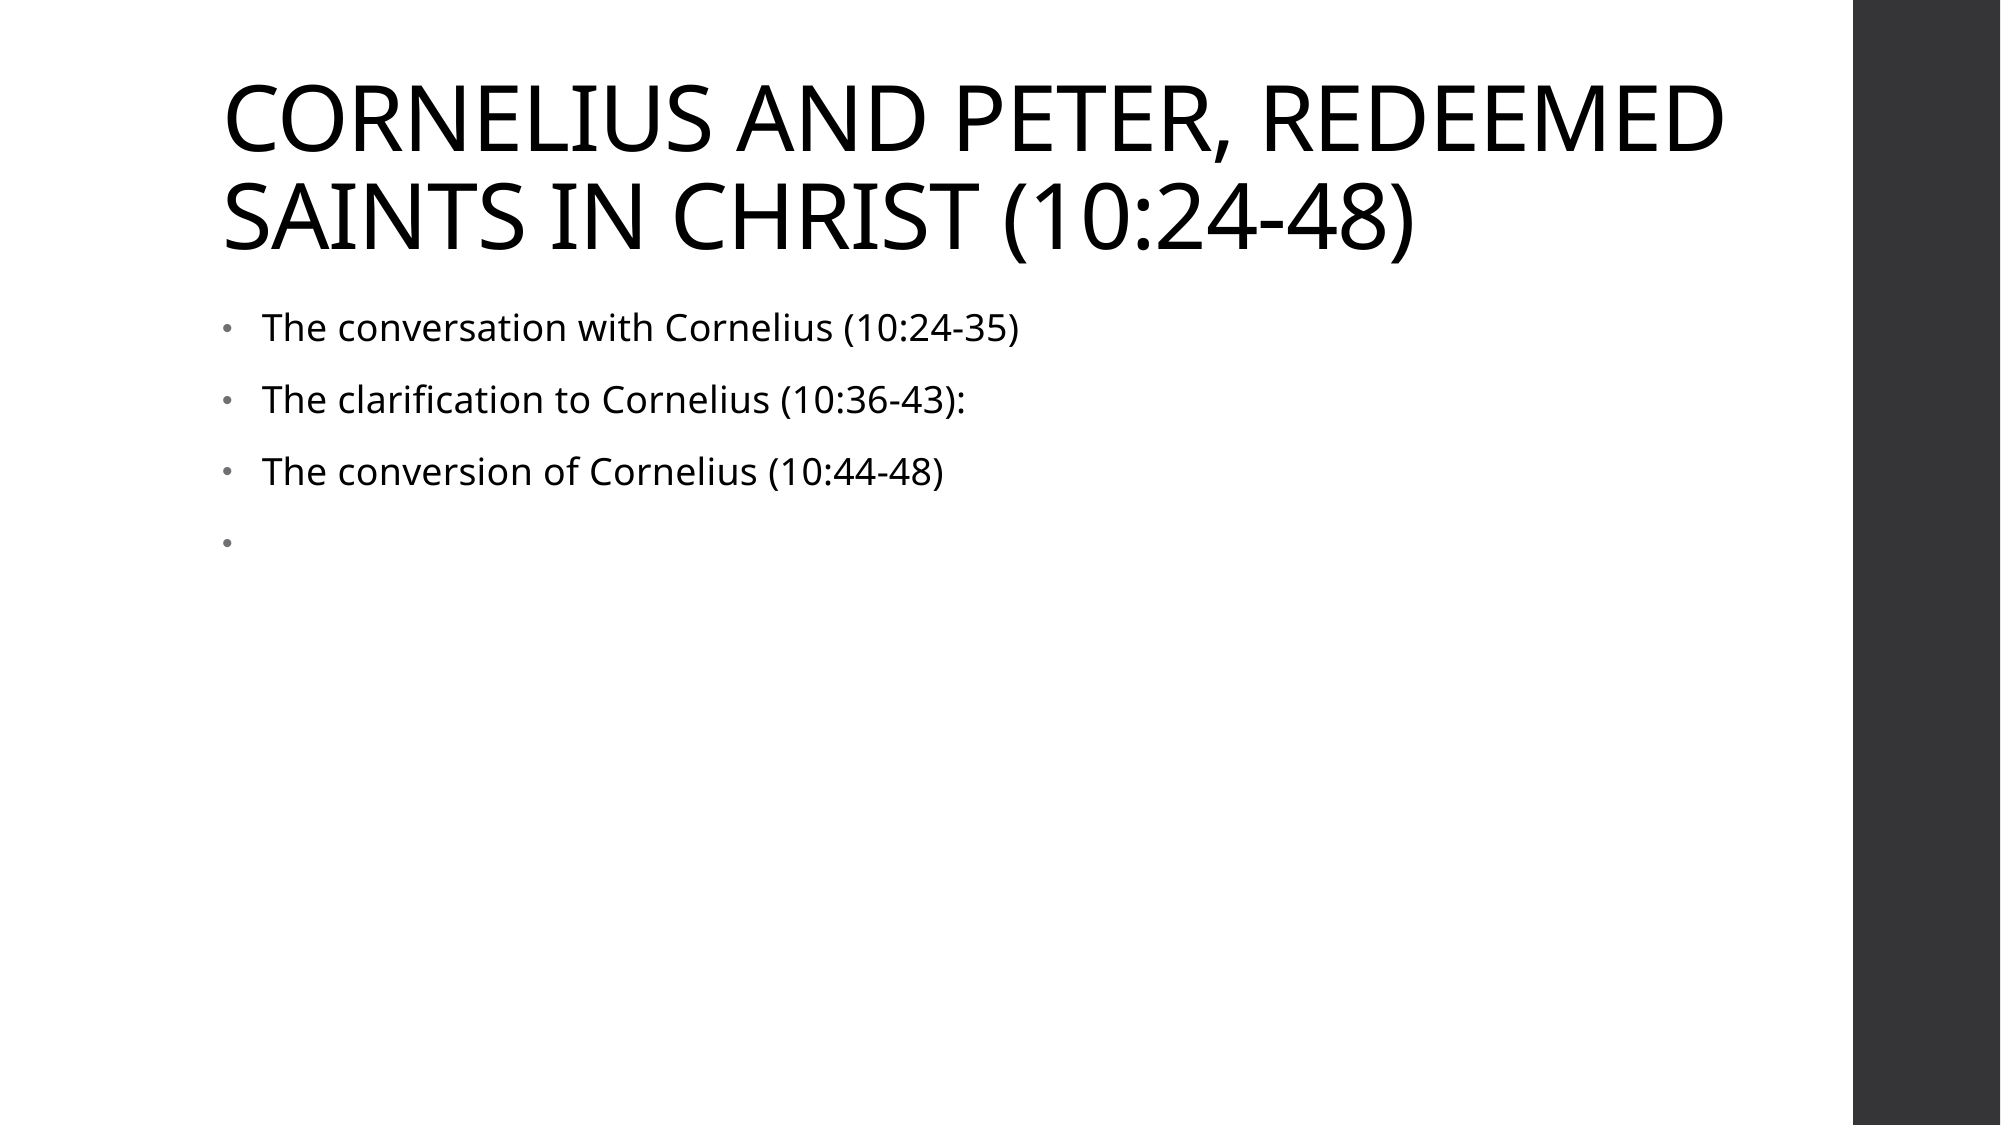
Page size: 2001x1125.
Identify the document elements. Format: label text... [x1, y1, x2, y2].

title CORNELIUS AND PETER, REDEEMED SAINTS IN CHRIST (10:24-48) [206, 60, 1797, 278]
list The conversation with Cornelius (10:24-35) The clarification to Cornelius (10:36-43): The conversion of Cornelius (10:44-48) [206, 299, 1617, 1014]
